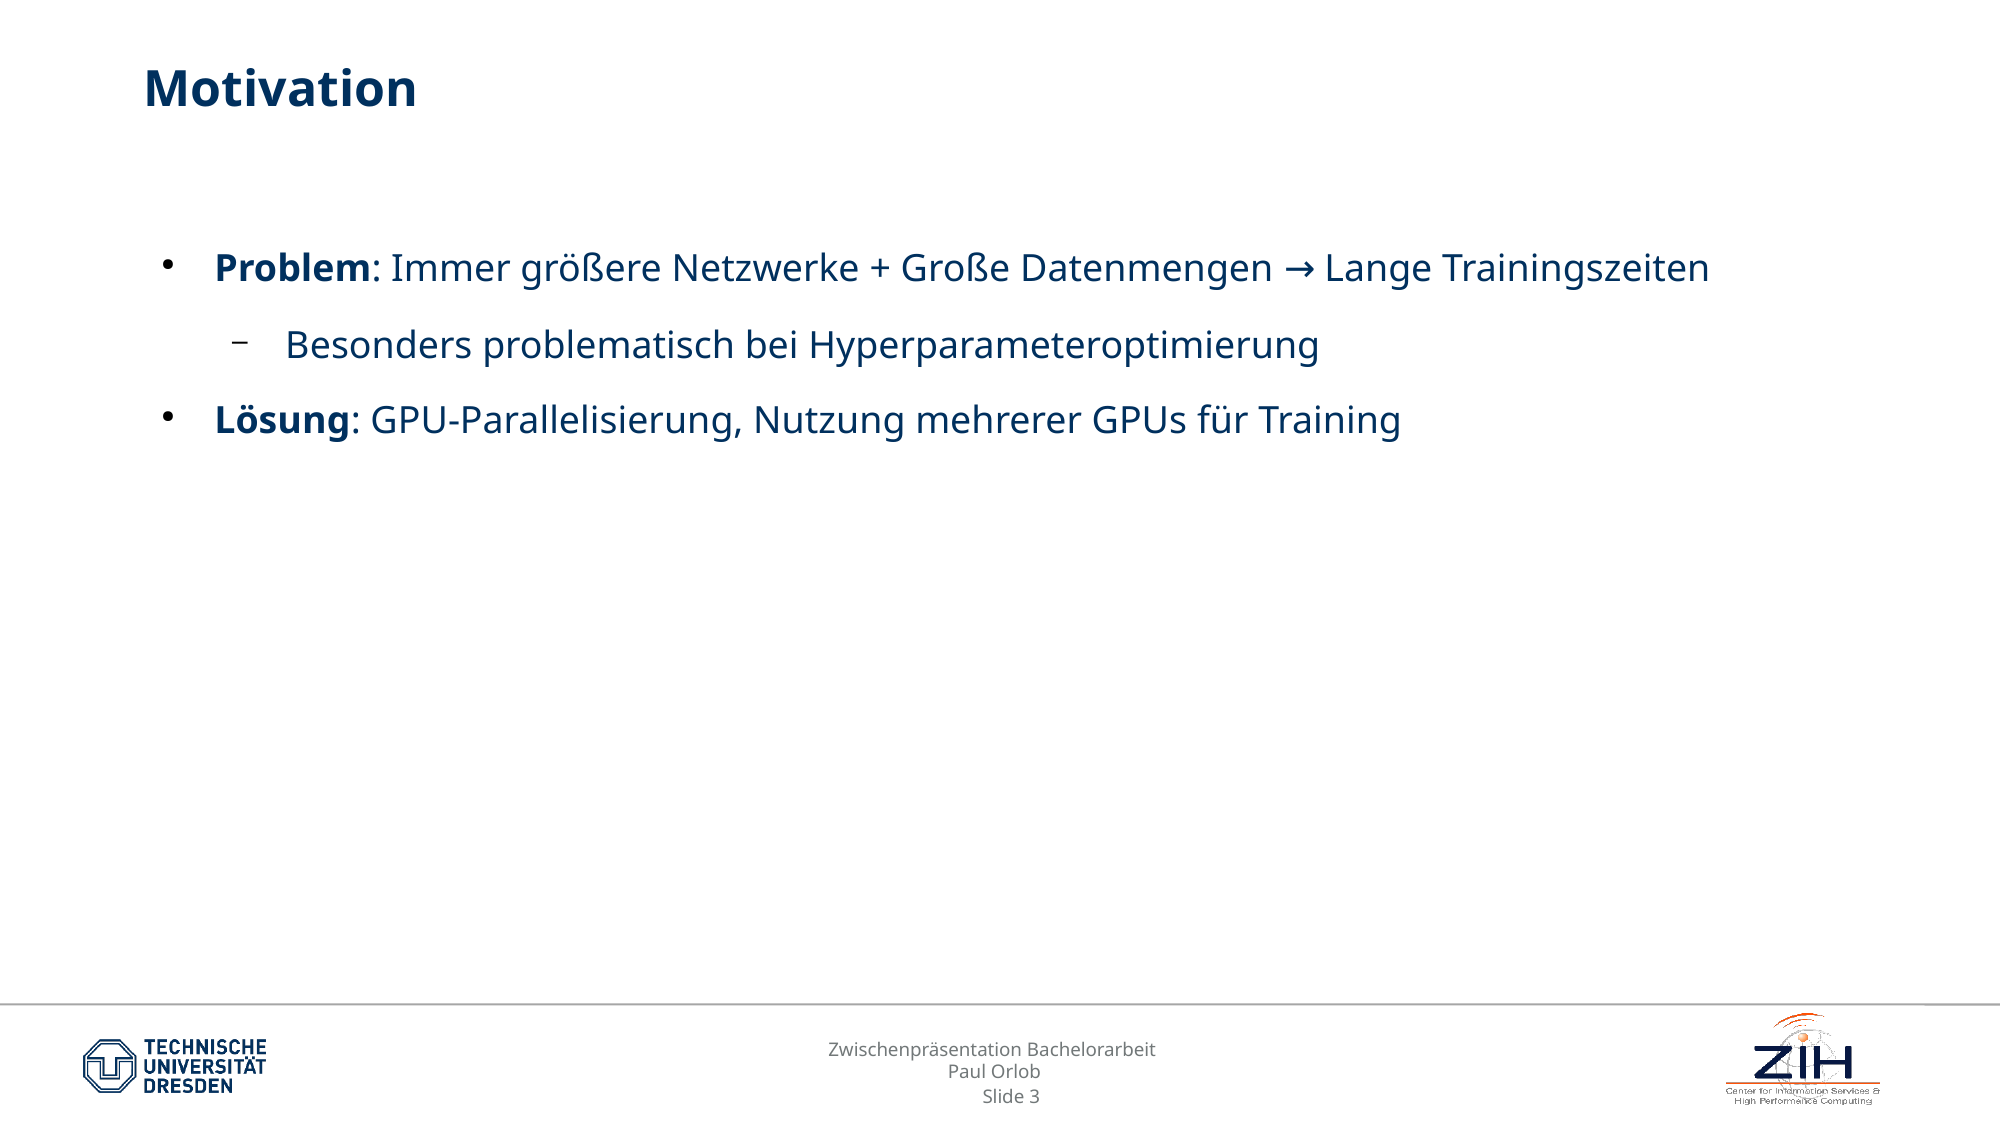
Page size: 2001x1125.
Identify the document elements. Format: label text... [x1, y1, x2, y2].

picture [83, 1039, 266, 1093]
list Problem: Immer größere Netzwerke + Große Datenmengen → Lange Trainingszeiten Besonders problematisch bei Hyperparameteroptimierung Lösung: GPU-Parallelisierung, Nutzung mehrerer GPUs für Training [143, 243, 1713, 957]
picture [1726, 1013, 1880, 1105]
title Motivation [143, 56, 1880, 169]
